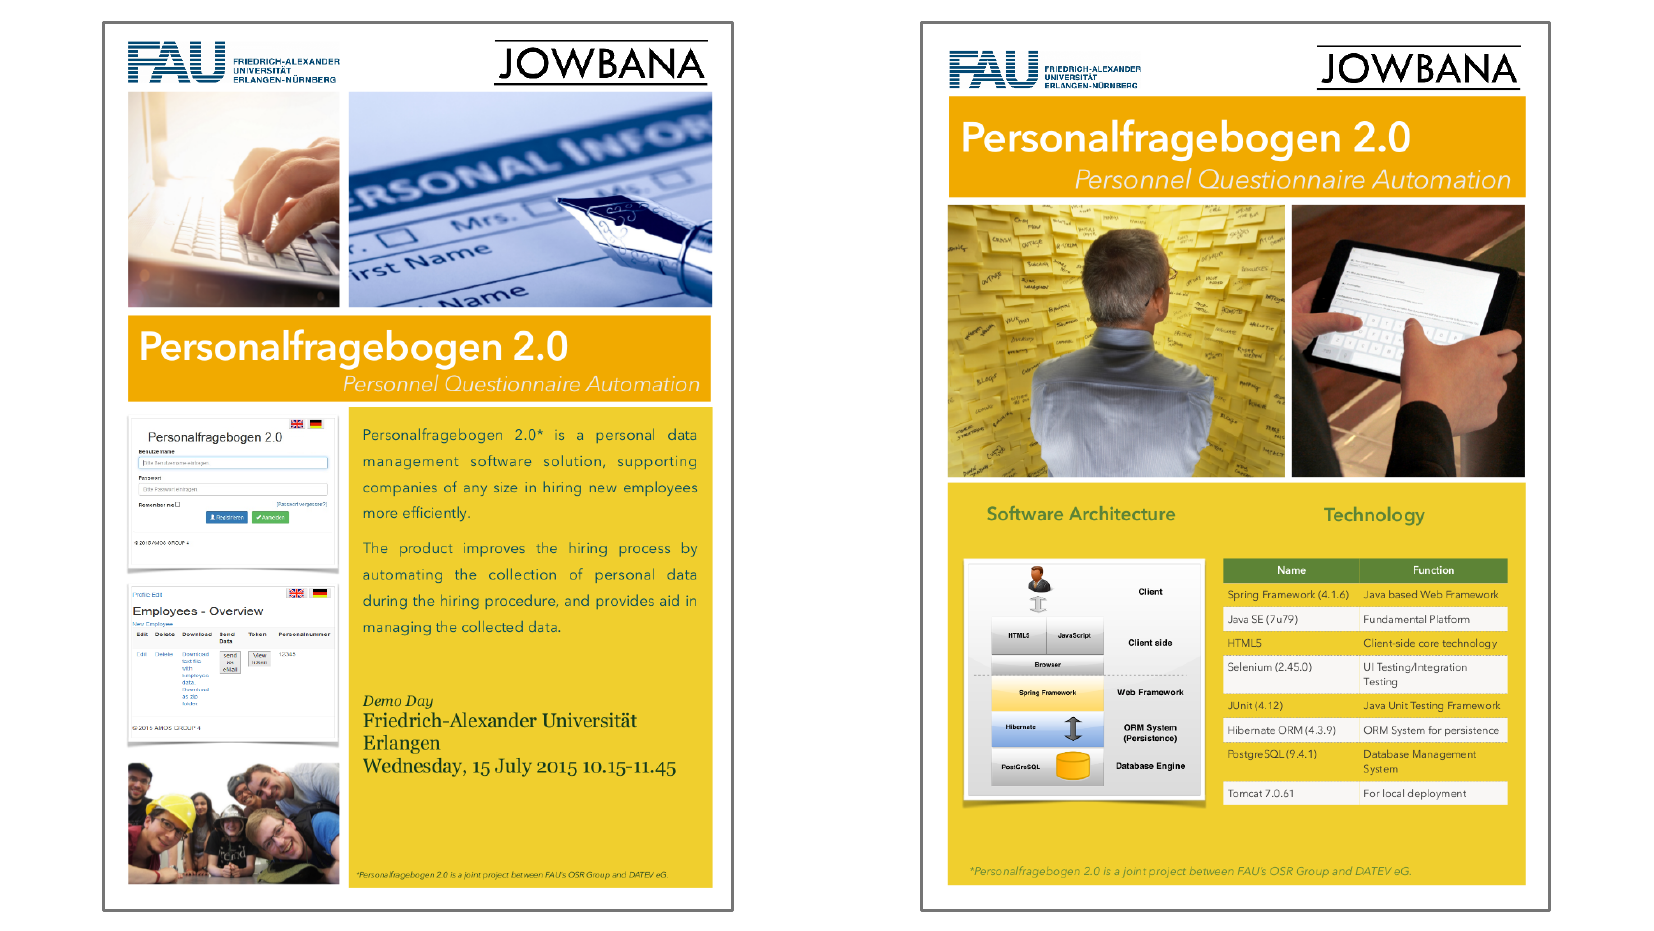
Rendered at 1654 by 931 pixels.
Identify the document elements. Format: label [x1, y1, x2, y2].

picture [105, 23, 732, 910]
picture [922, 23, 1549, 910]
